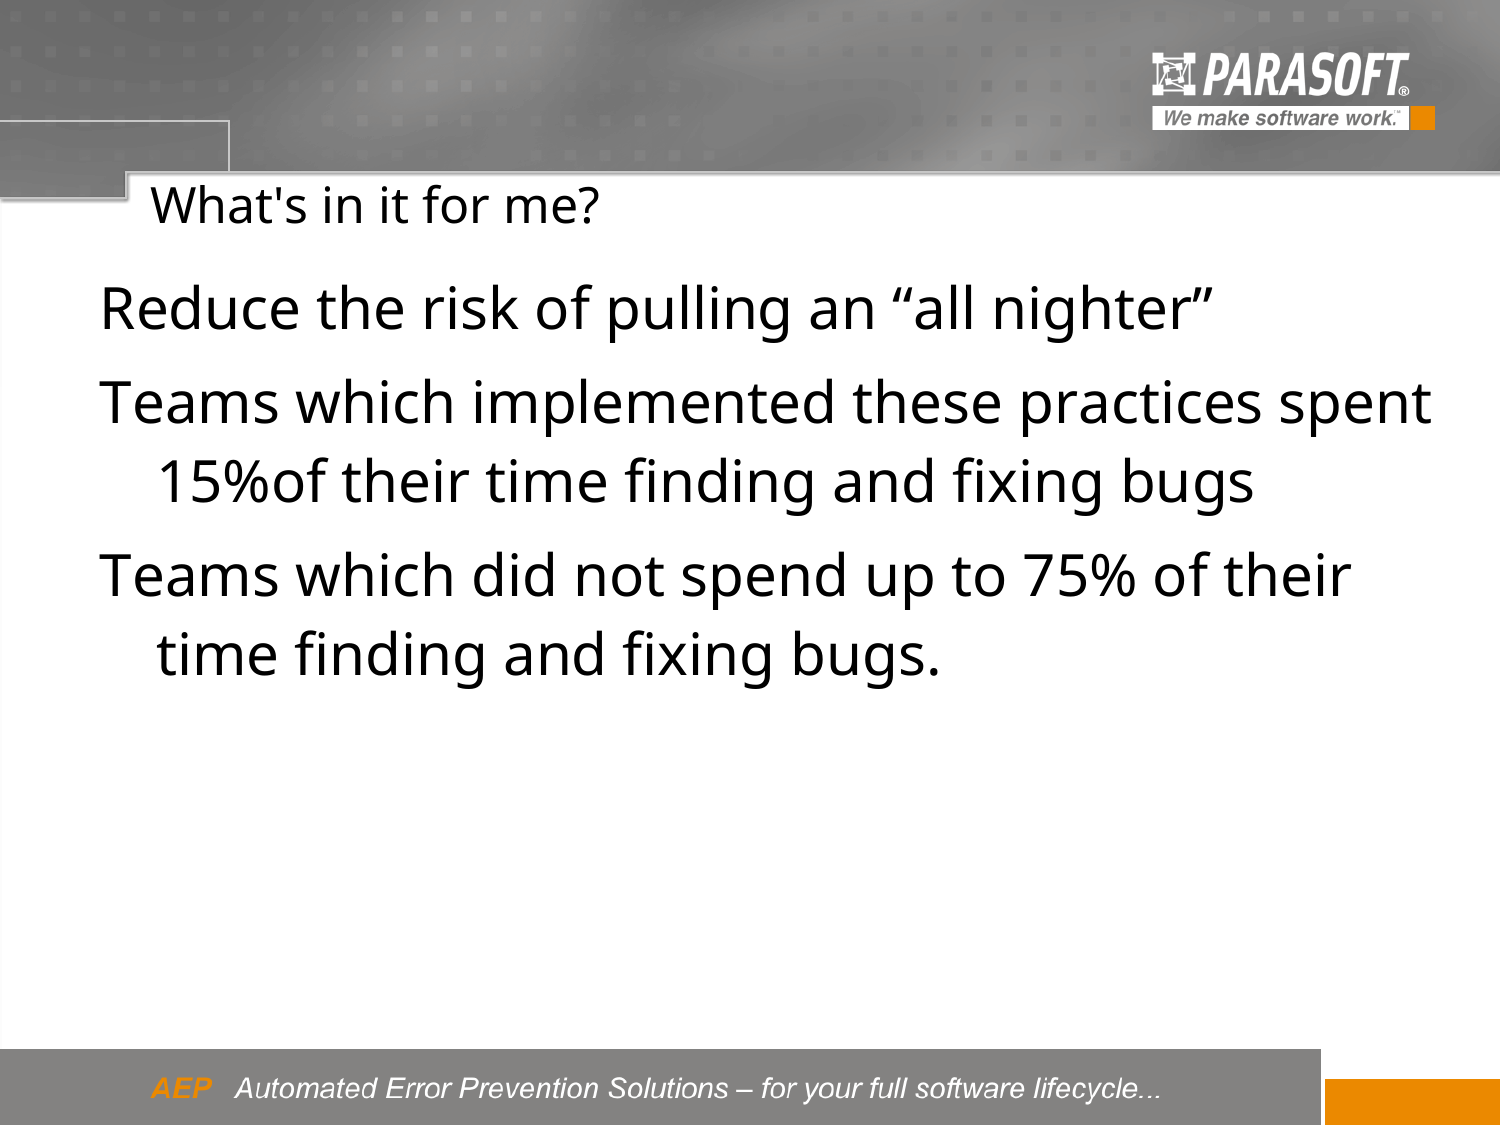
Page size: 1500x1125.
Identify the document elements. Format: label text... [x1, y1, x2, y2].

list Reduce the risk of pulling an “all nighter” Teams which implemented these practices spent 15%of their time finding and fixing bugs Teams which did not spend up to 75% of their time finding and fixing bugs. [99, 267, 1450, 995]
title What's in it for me? [150, 173, 1426, 235]
picture [0, 0, 1500, 1125]
